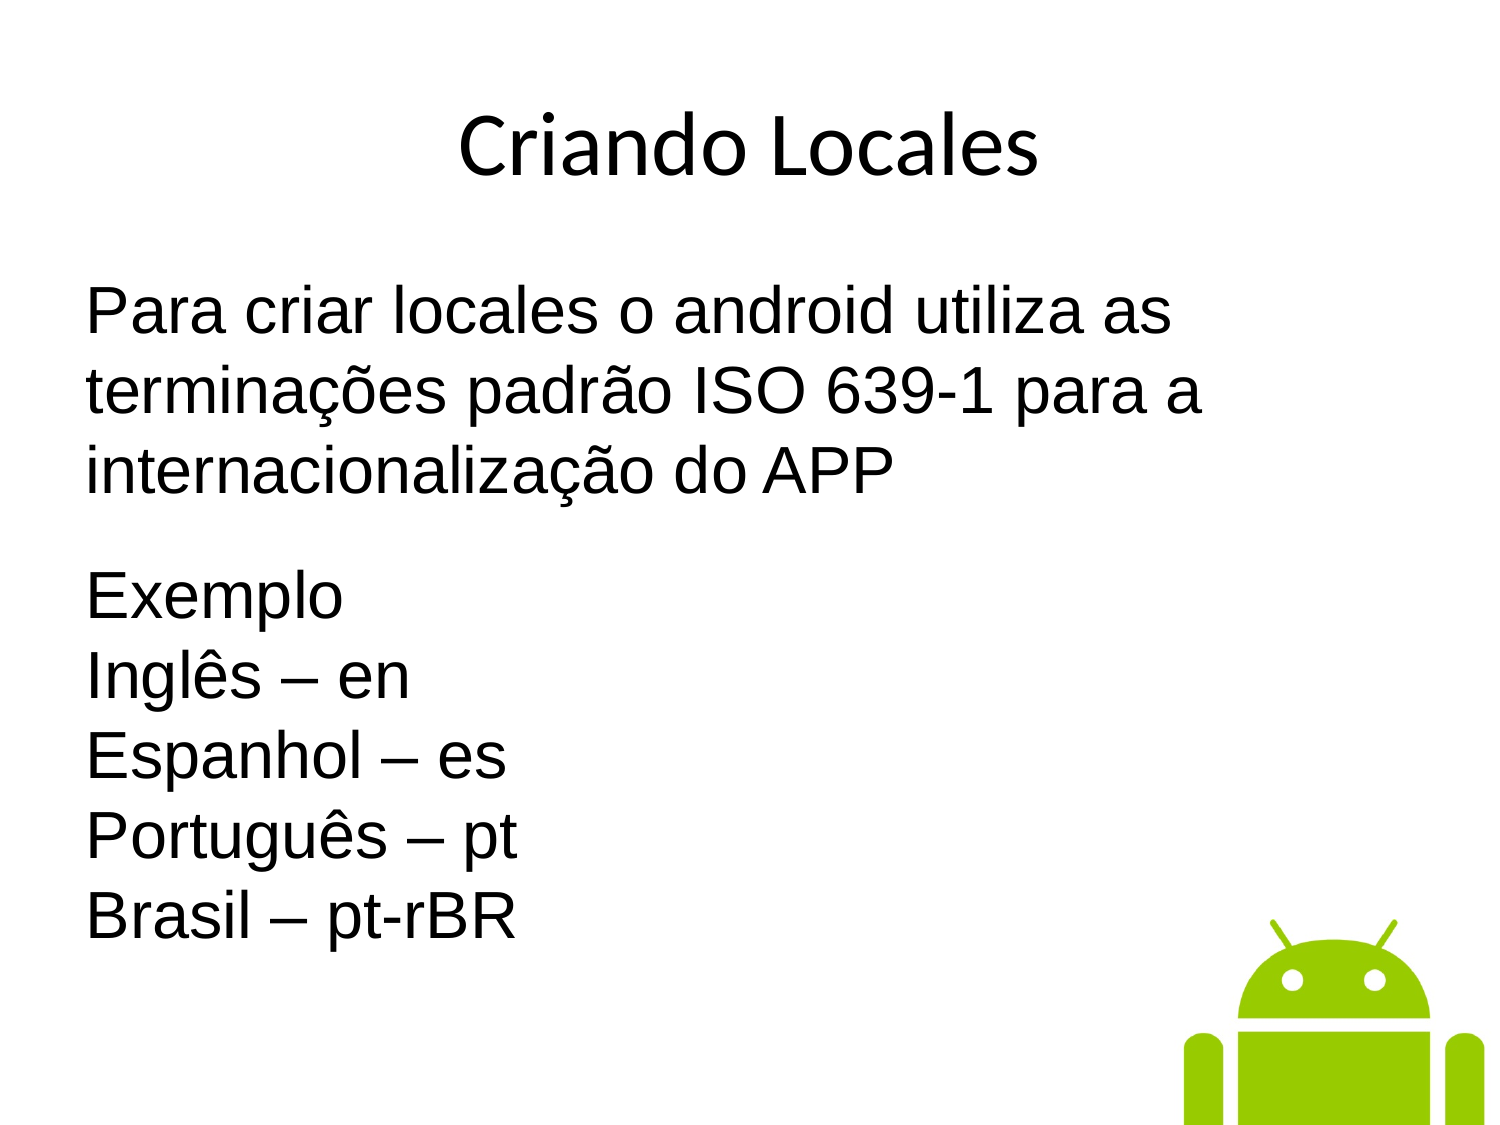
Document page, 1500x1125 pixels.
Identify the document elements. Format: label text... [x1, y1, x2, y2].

text_box Para criar locales o android utiliza as terminações padrão ISO 639-1 para a internacionalização do APP Exemplo Inglês – en Espanhol – es Português – pt Brasil – pt-rBR [70, 259, 1370, 1017]
text_box Criando Locales [75, 45, 1425, 233]
picture [1163, 919, 1500, 1125]
